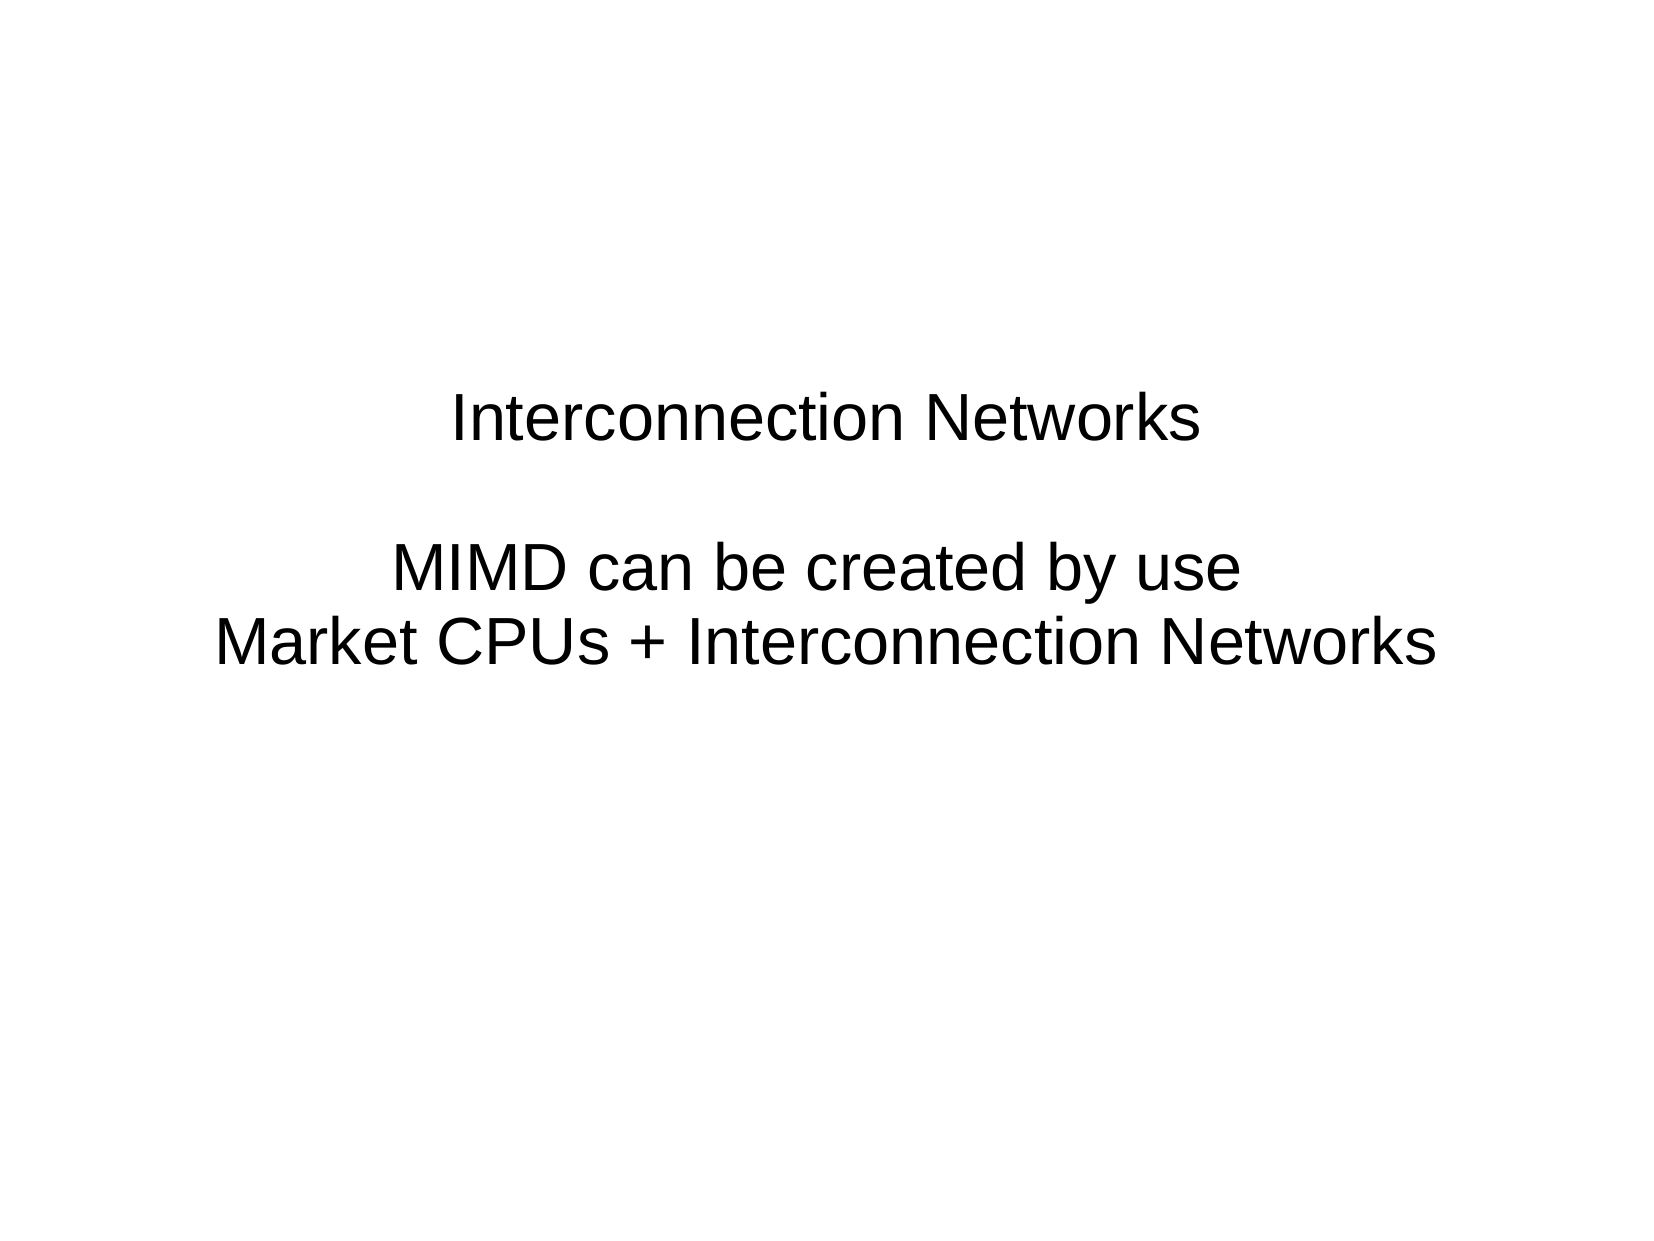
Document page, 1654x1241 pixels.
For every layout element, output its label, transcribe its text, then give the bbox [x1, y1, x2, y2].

subtitle Interconnection Networks MIMD can be created by use Market CPUs + Interconnection Networks [82, 49, 1571, 1010]
